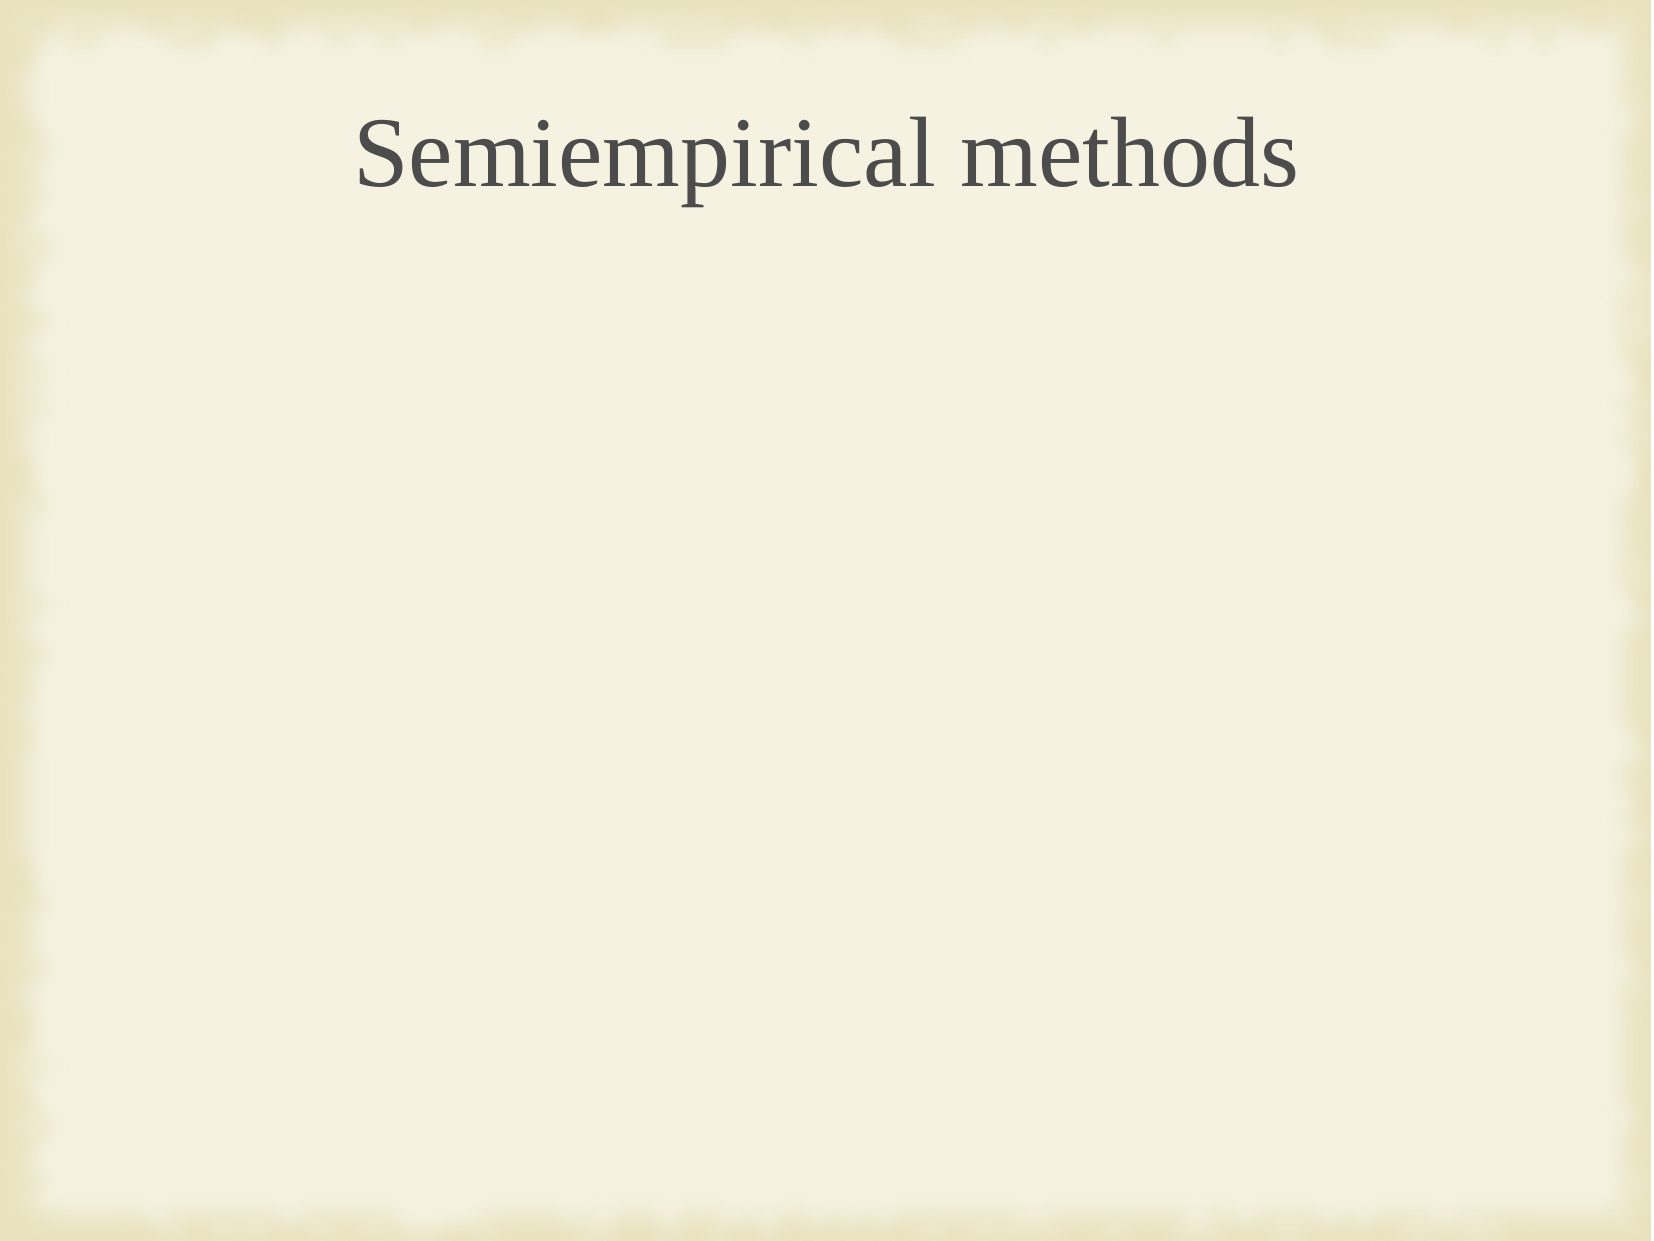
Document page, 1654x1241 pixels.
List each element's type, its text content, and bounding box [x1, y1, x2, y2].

title Semiempirical methods [82, 49, 1571, 257]
picture [0, 0, 1651, 1241]
